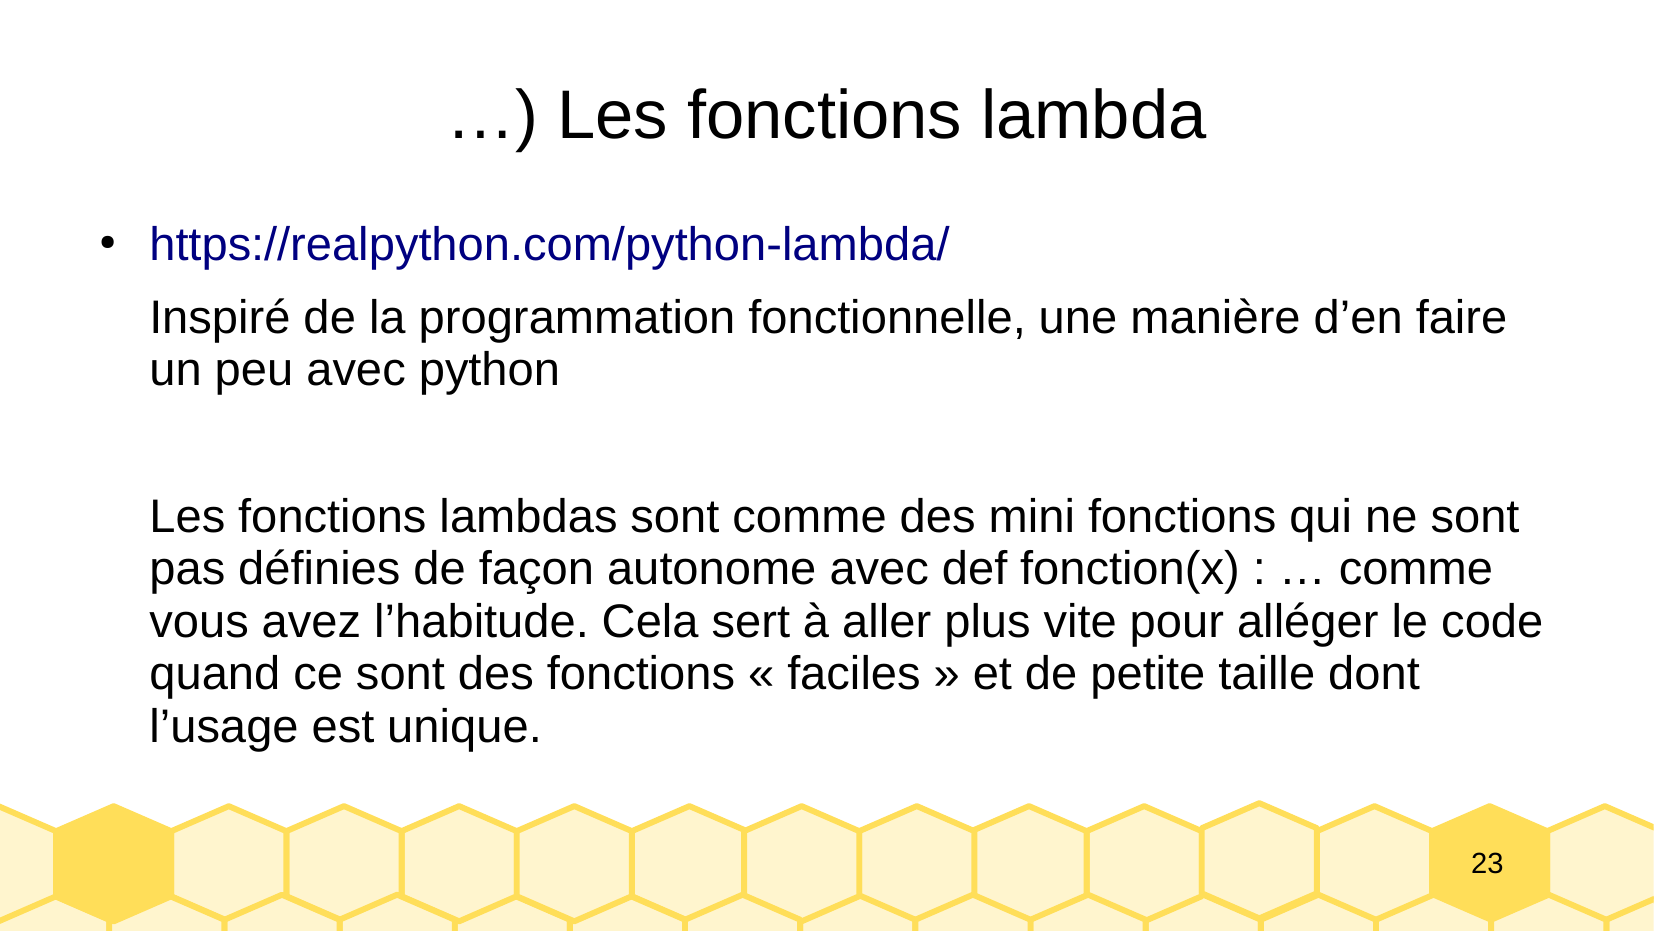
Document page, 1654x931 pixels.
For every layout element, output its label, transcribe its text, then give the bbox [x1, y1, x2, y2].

title …) Les fonctions lambda [82, 37, 1571, 193]
list https://realpython.com/python-lambda/ Inspiré de la programmation fonctionnelle, une manière d’en faire un peu avec python Les fonctions lambdas sont comme des mini fonctions qui ne sont pas définies de façon autonome avec def fonction(x) : … comme vous avez l’habitude. Cela sert à aller plus vite pour alléger le code quand ce sont des fonctions « faciles » et de petite taille dont l’usage est unique. [82, 217, 1571, 758]
